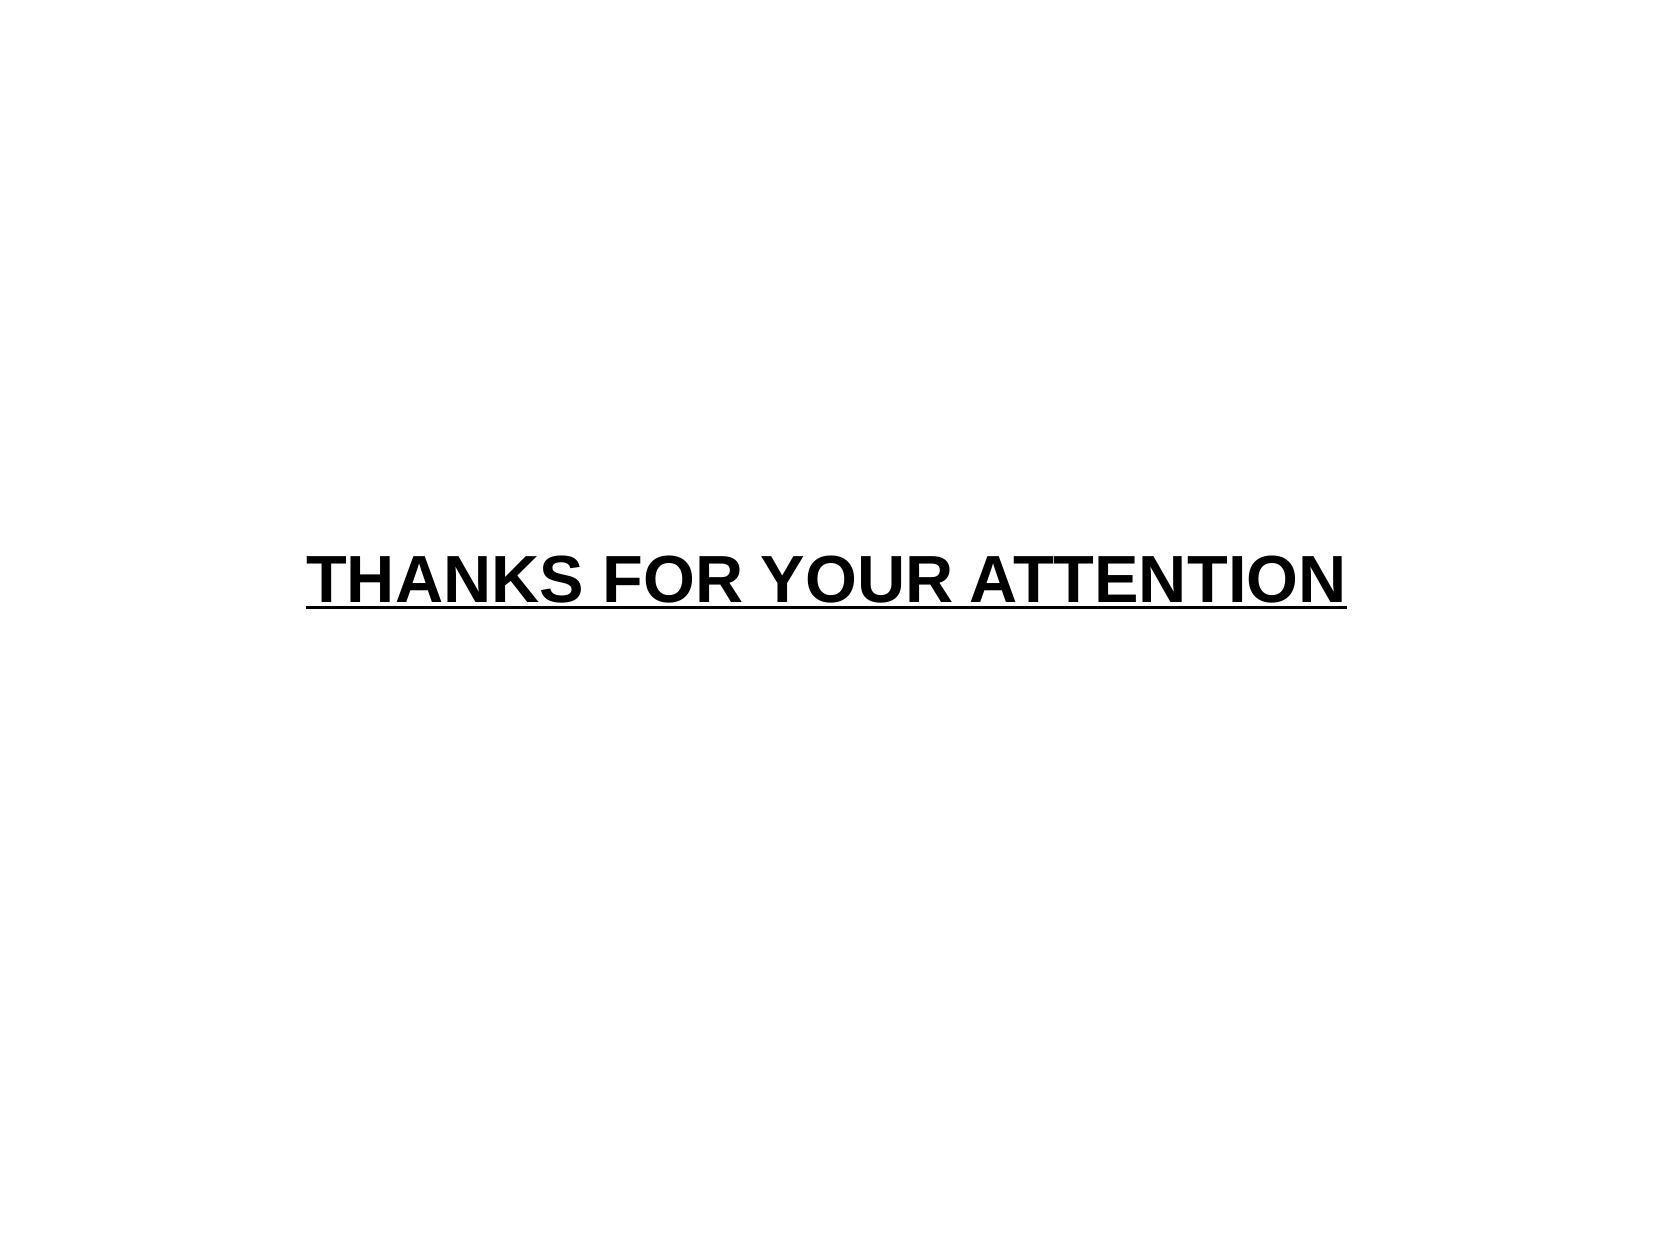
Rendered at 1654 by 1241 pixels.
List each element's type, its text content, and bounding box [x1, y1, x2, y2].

subtitle THANKS FOR YOUR ATTENTION [82, 49, 1571, 1109]
